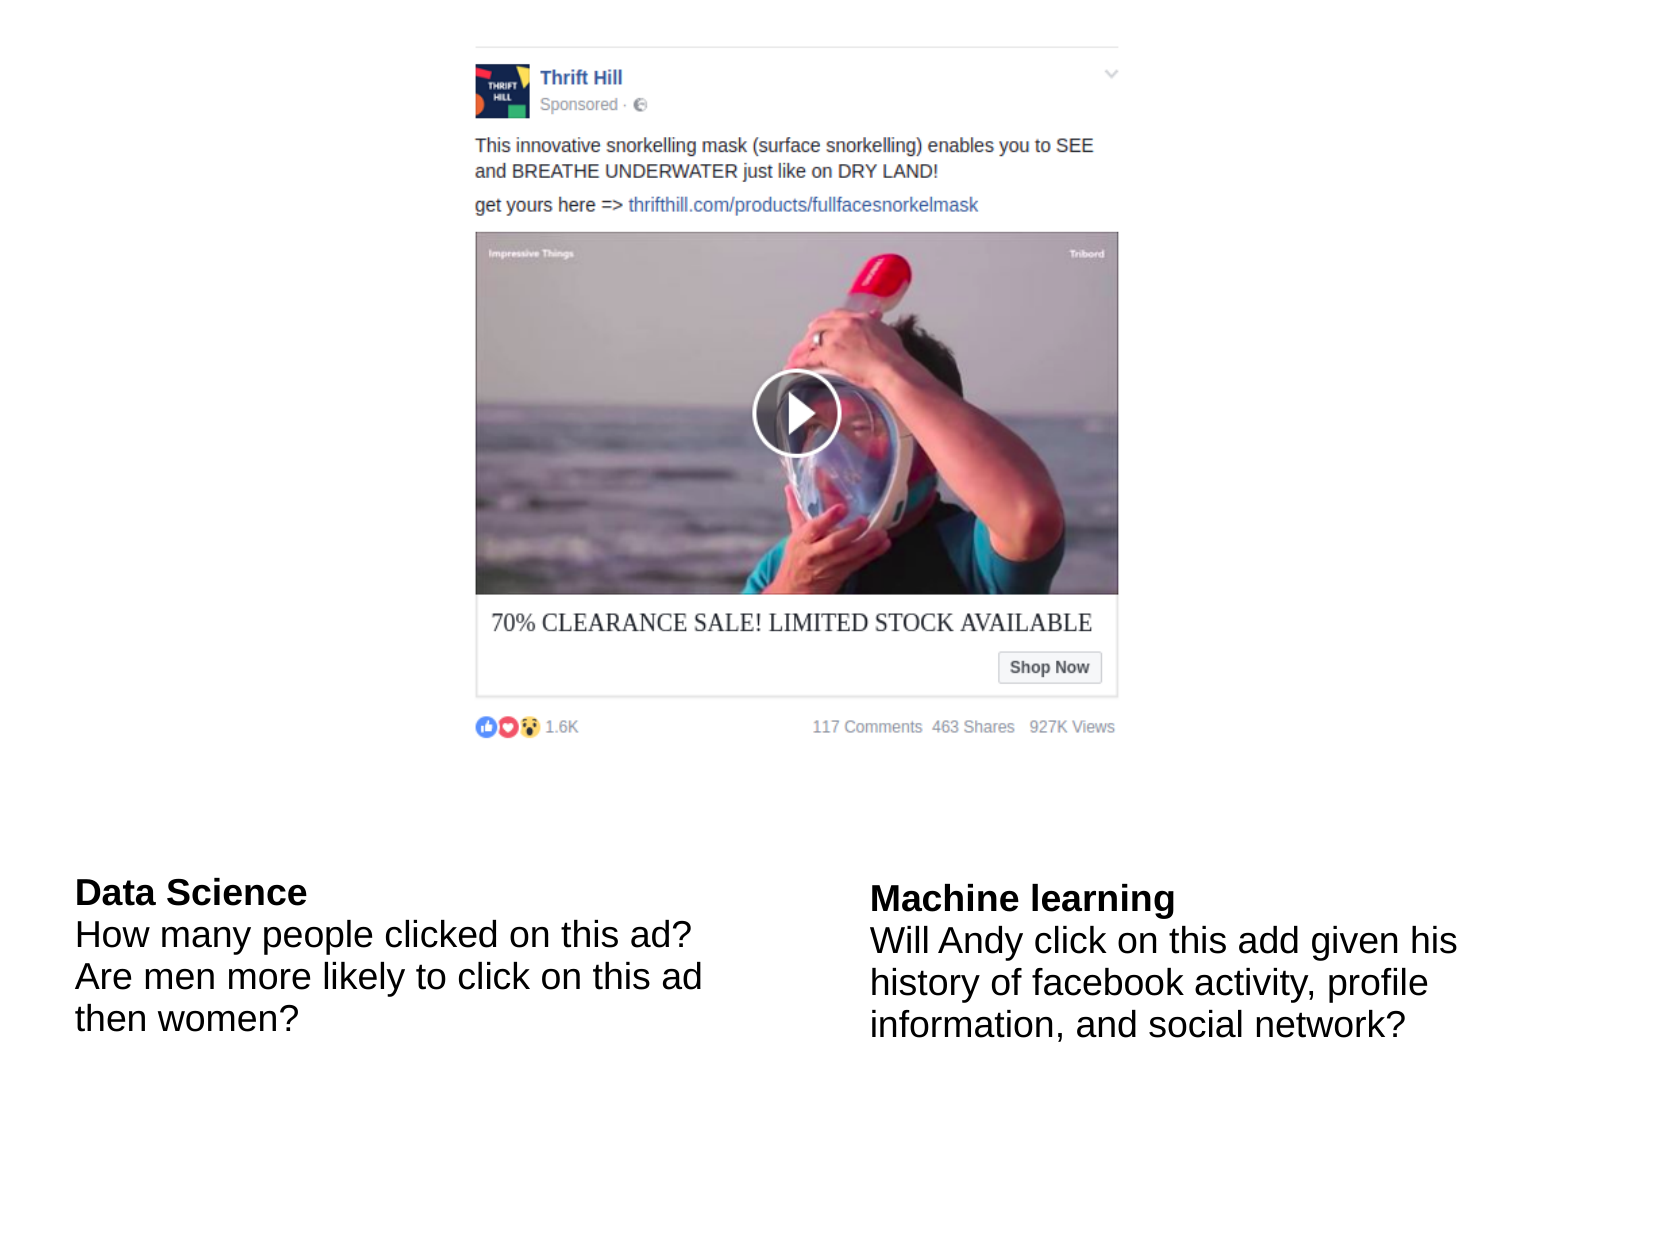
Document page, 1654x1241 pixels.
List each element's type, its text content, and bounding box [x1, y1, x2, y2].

picture [465, 44, 1132, 749]
text_box Machine learning Will Andy click on this add given his history of facebook activity, profile information, and social network? [855, 870, 1576, 1053]
text_box Data Science How many people clicked on this ad? Are men more likely to click on this ad then women? [60, 864, 736, 1131]
